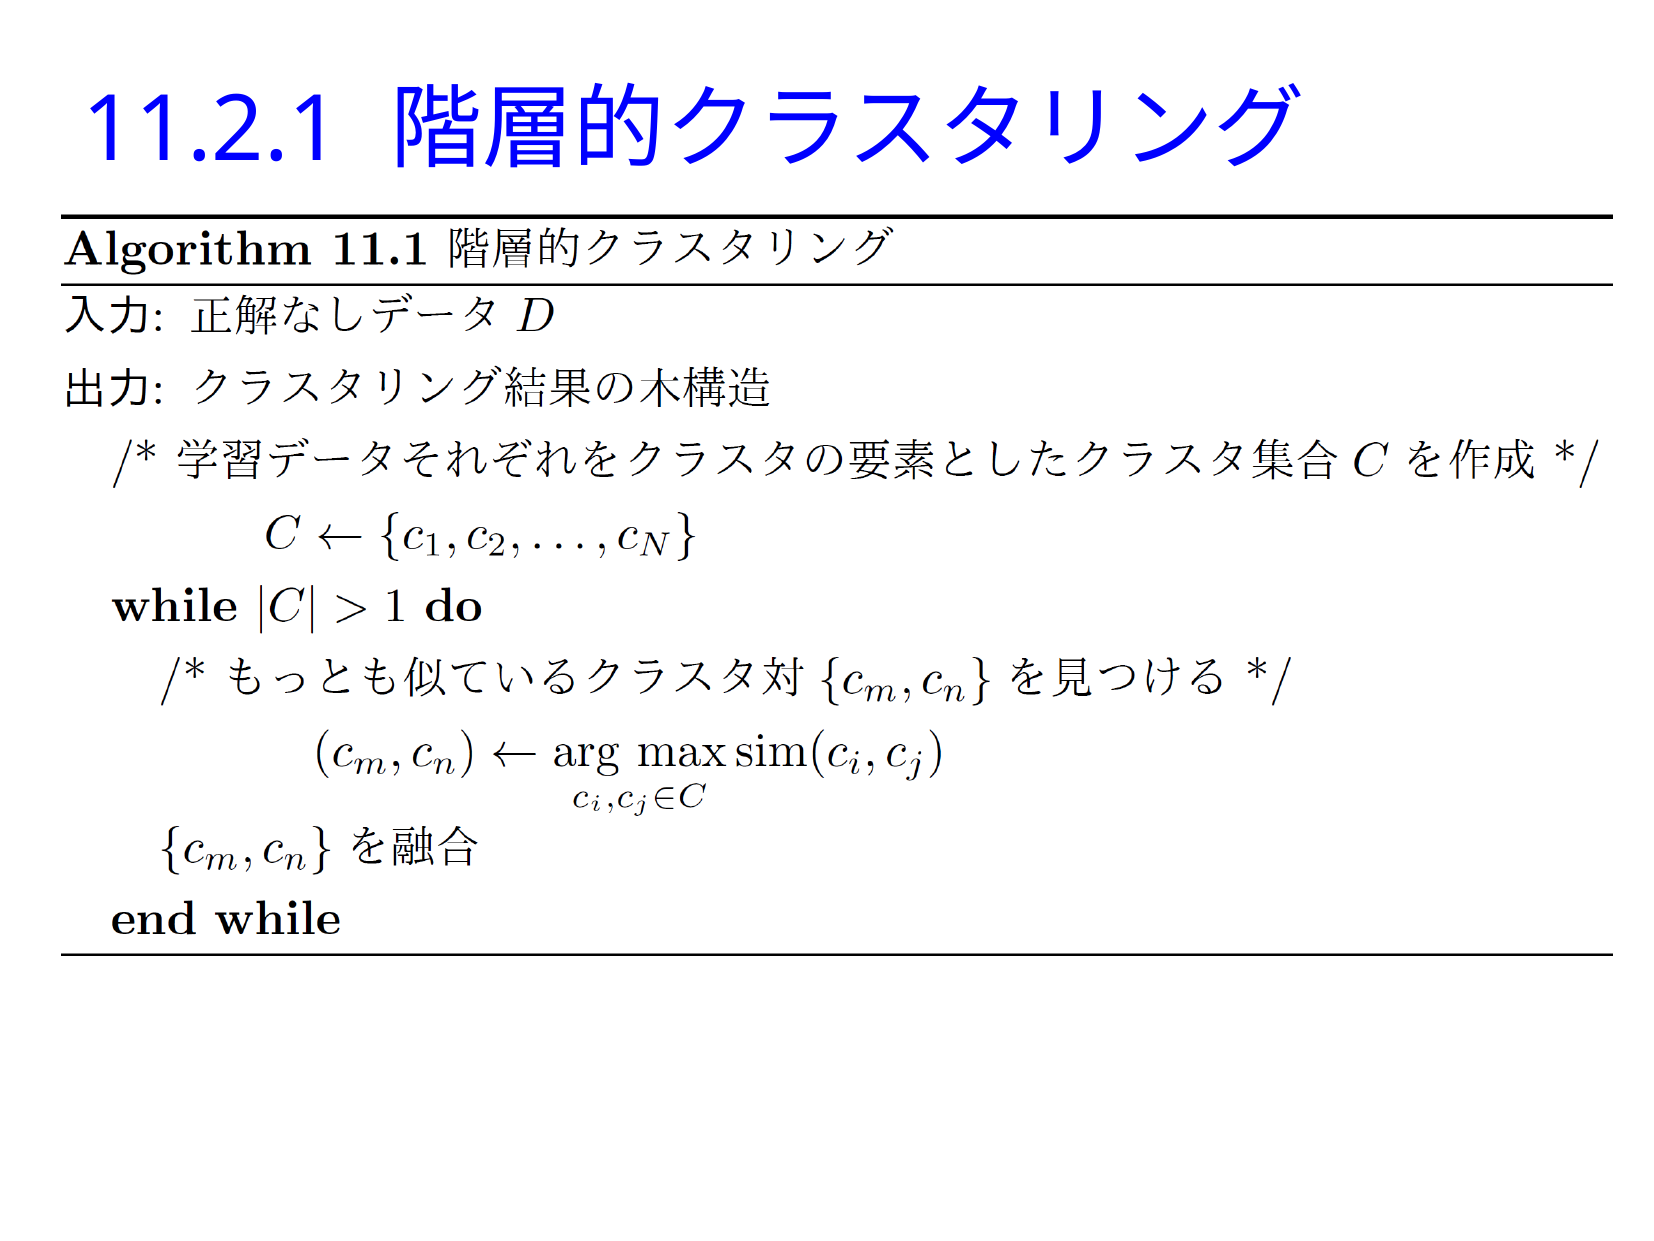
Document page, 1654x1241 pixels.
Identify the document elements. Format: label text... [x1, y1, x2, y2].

picture [59, 206, 1613, 976]
title 11.2.1 階層的クラスタリング [82, 49, 1571, 201]
